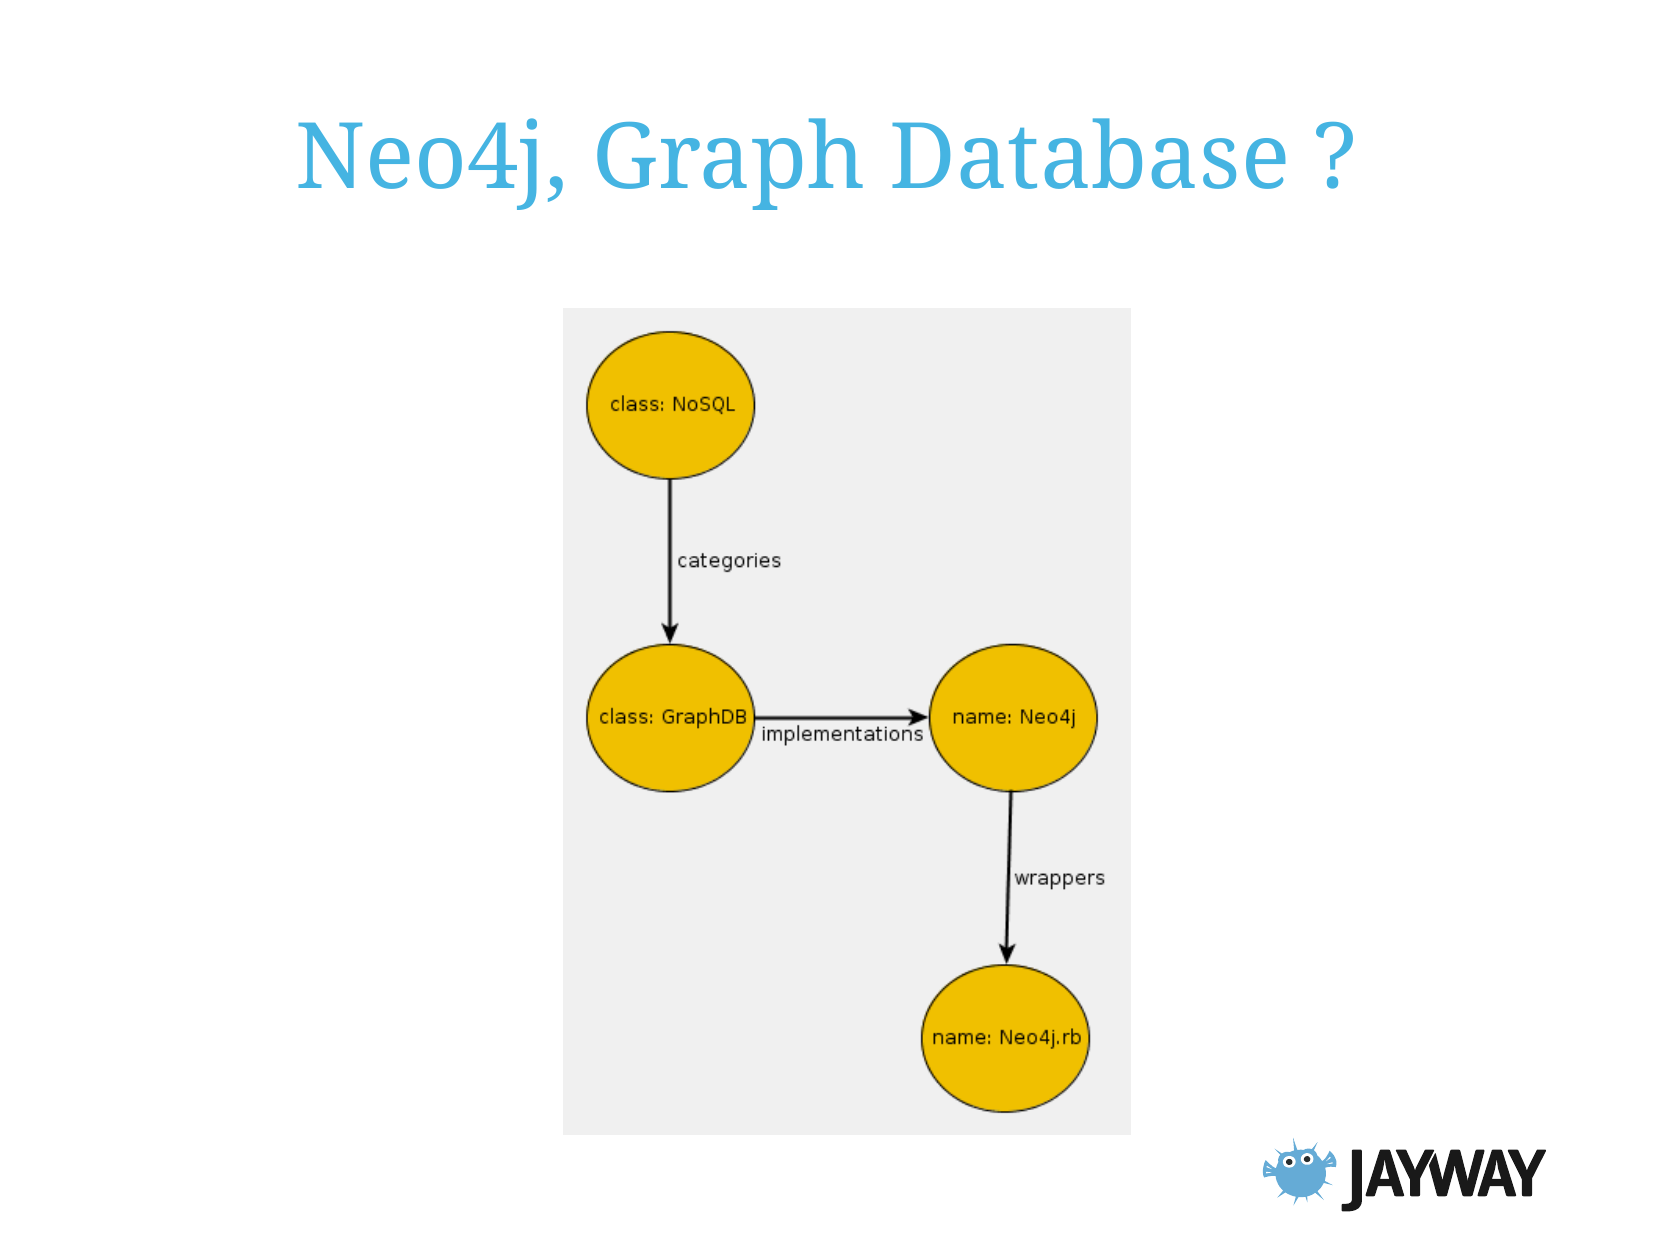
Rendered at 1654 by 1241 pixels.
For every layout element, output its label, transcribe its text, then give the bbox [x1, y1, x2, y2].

picture [563, 308, 1131, 1135]
title Neo4j, Graph Database ? [82, 49, 1571, 257]
